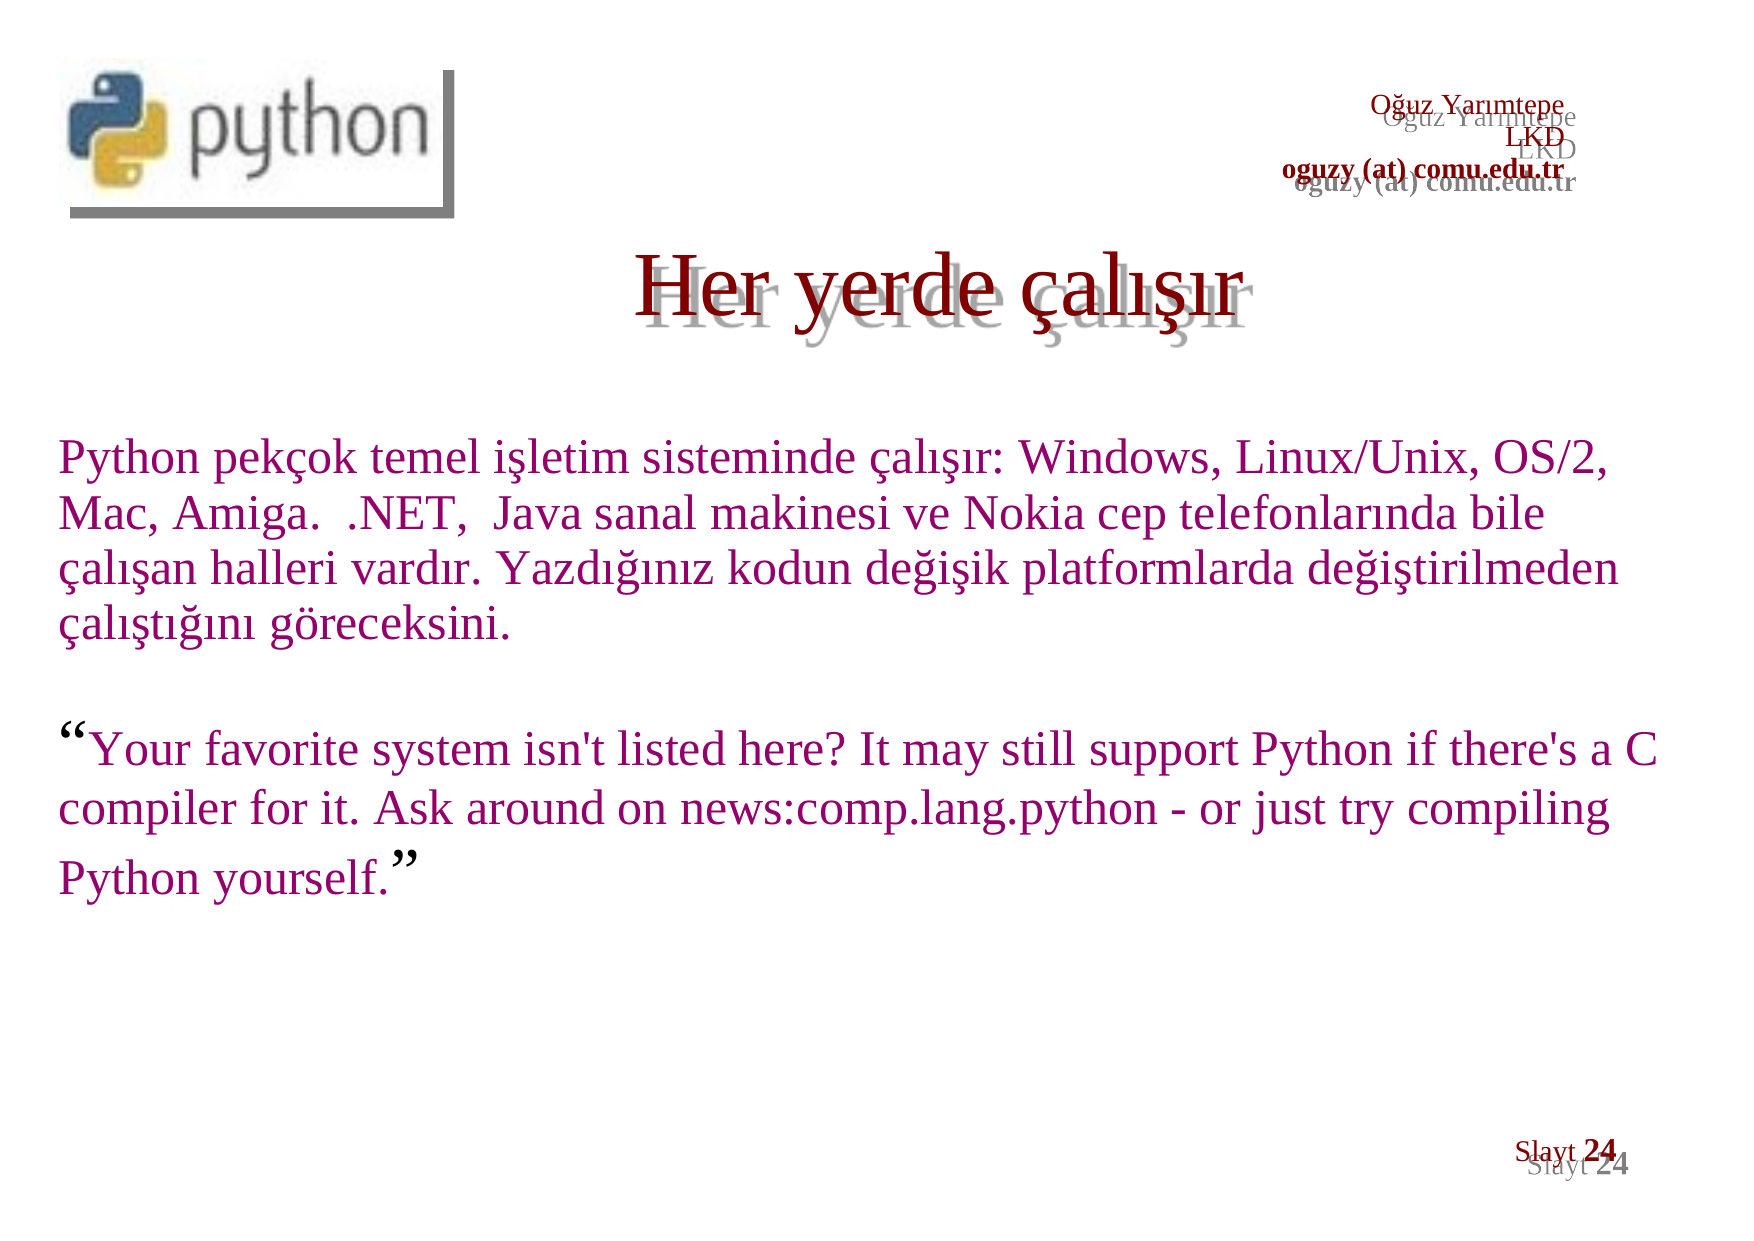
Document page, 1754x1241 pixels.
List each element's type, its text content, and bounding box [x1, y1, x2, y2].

title Her yerde çalışır [194, 214, 1684, 355]
picture [59, 58, 443, 207]
subtitle Python pekçok temel işletim sisteminde çalışır: Windows, Linux/Unix, OS/2, Mac, Amiga. .NET, Java sanal makinesi ve Nokia cep telefonlarında bile çalışan halleri vardır. Yazdığınız kodun değişik platformlarda değiştirilmeden çalıştığını göreceksini. “Your favorite system isn't listed here? It may still support Python if there's a C compiler for it. Ask around on news:comp.lang.python - or just try compiling Python yourself.” [59, 360, 1695, 1034]
